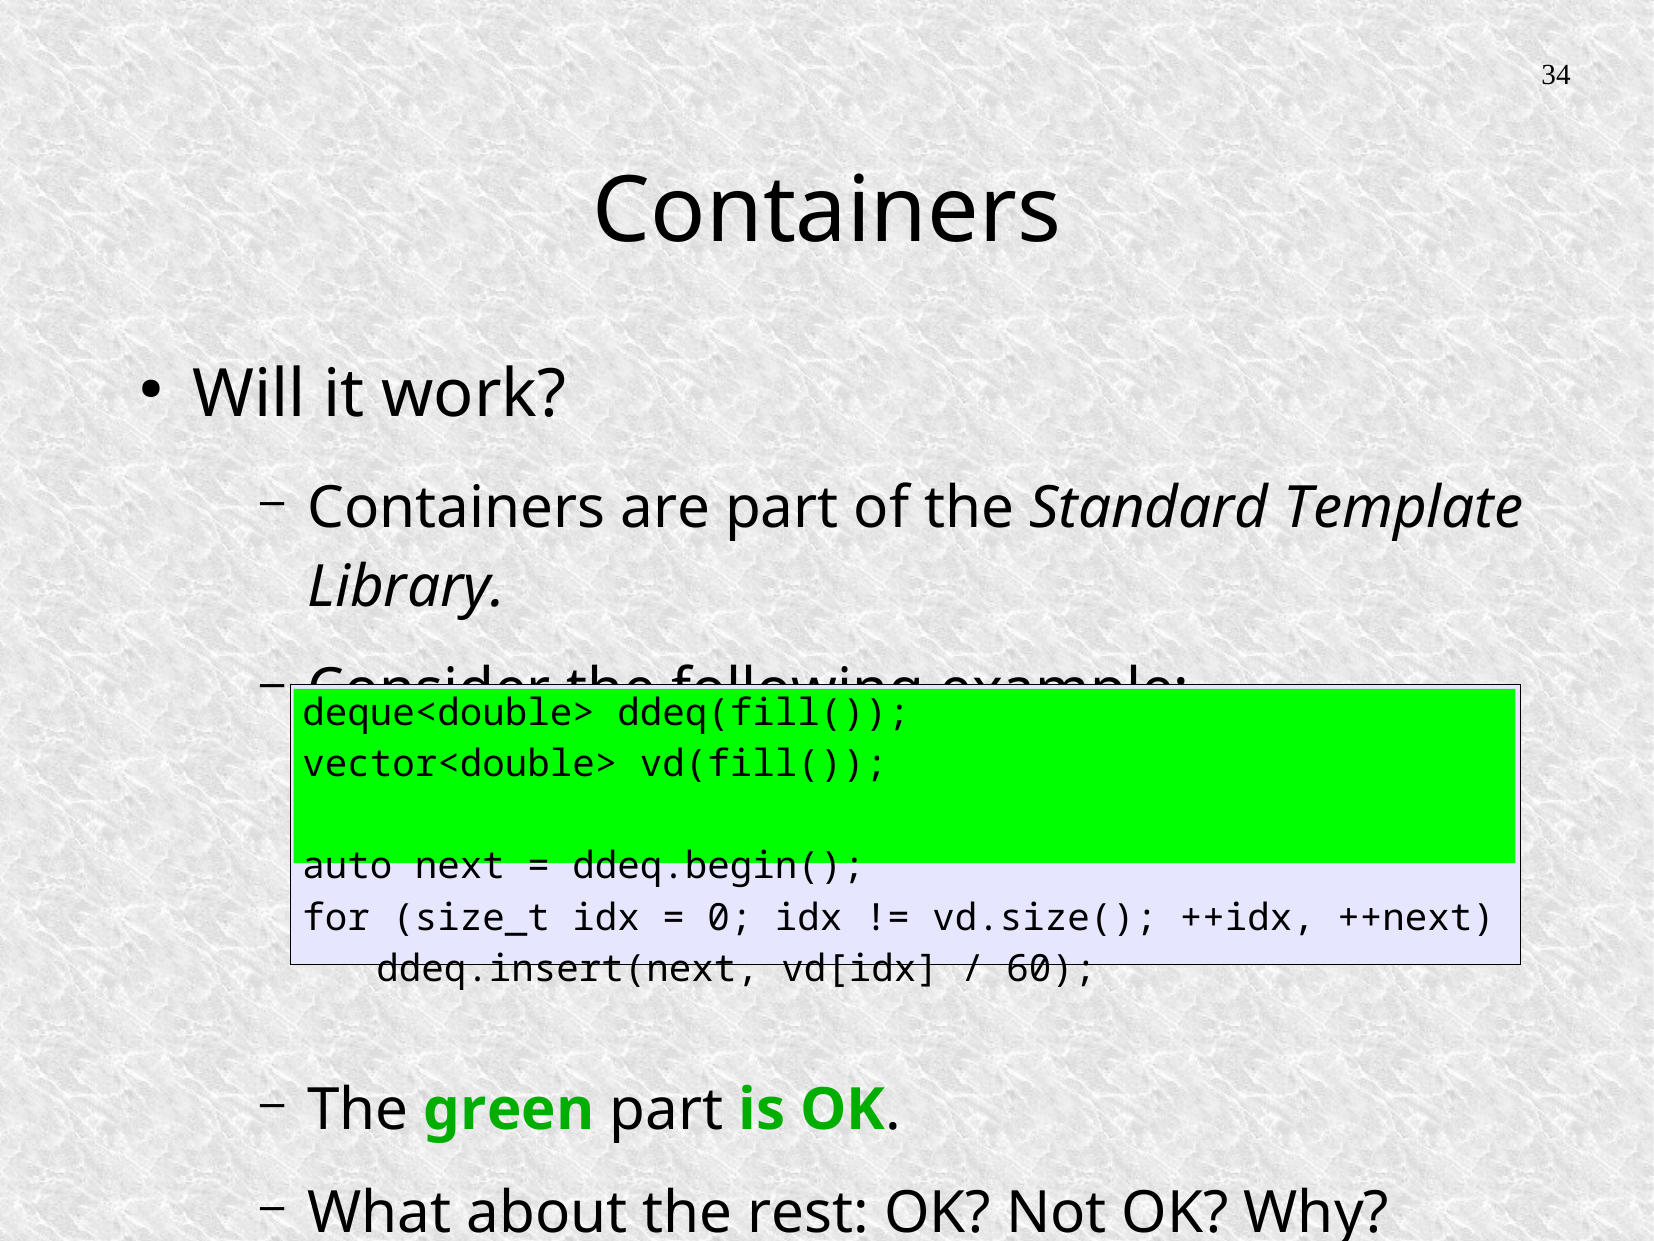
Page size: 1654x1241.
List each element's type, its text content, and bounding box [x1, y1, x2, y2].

title Containers [121, 102, 1534, 311]
list Will it work? Containers are part of the Standard Template Library. Consider the following example: The green part is OK. What about the rest: OK? Not OK? Why? [121, 344, 1534, 1188]
text_box [290, 684, 1521, 965]
picture [0, 0, 1654, 1241]
text_box deque<double> ddeq(fill()); vector<double> vd(fill()); auto next = ddeq.begin(); for (size_t idx = 0; idx != vd.size(); ++idx, ++next) ddeq.insert(next, vd[idx] / 60); [302, 685, 1496, 951]
text_box [1034, 957, 1043, 965]
